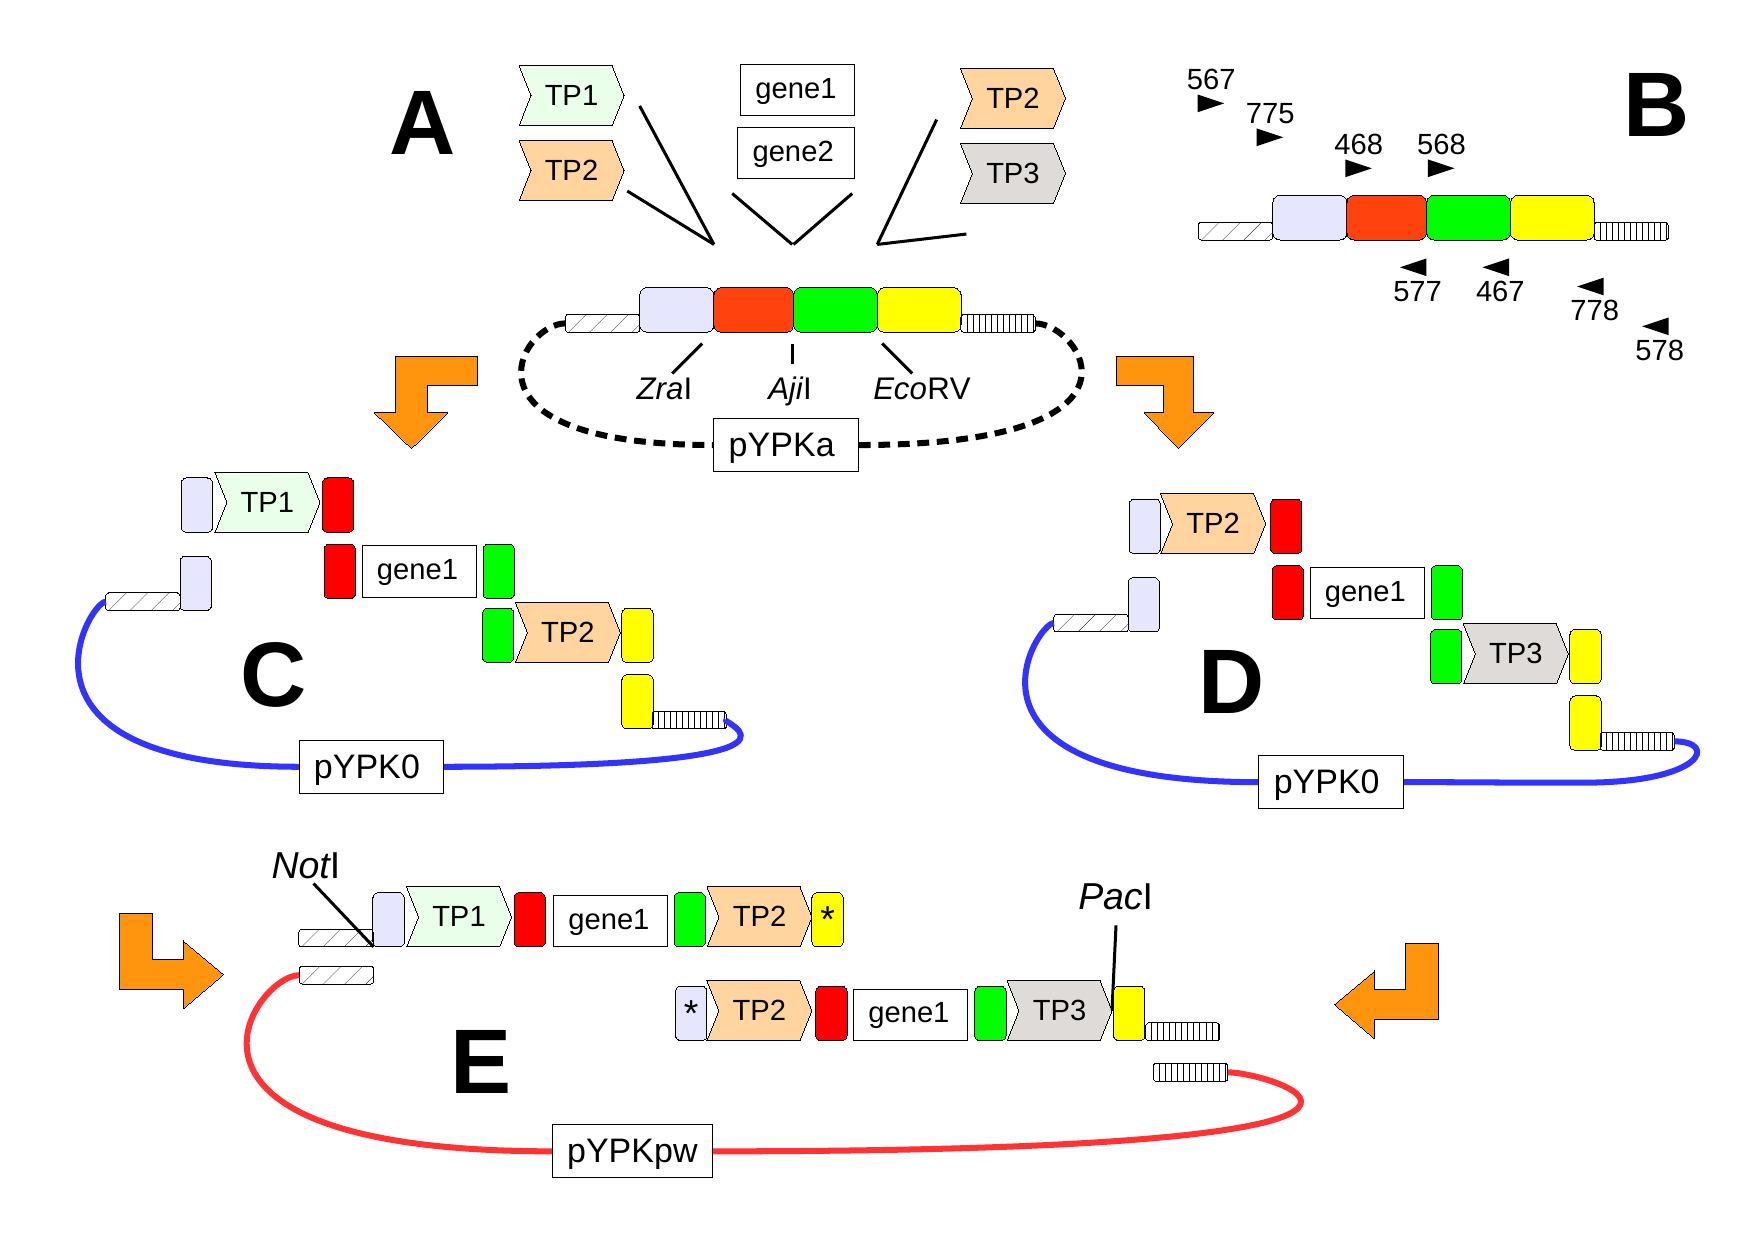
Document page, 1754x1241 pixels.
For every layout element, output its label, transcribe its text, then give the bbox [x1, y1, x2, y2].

text_box gene1 [553, 895, 668, 947]
text_box TP1 [406, 886, 512, 947]
text_box 577 [1378, 267, 1461, 315]
text_box TP1 [519, 65, 625, 126]
text_box 467 [1461, 267, 1552, 315]
text_box [514, 892, 546, 947]
text_box [299, 966, 374, 985]
text_box TP2 [706, 980, 812, 1041]
text_box TP2 [1160, 493, 1266, 554]
text_box [298, 929, 370, 947]
text_box 775 [1231, 89, 1310, 138]
text_box [181, 477, 213, 533]
text_box [324, 544, 356, 599]
text_box gene1 [1310, 567, 1425, 619]
text_box TP2 [707, 886, 811, 947]
text_box C [225, 615, 329, 734]
text_box 468 [1319, 120, 1399, 169]
text_box [1272, 565, 1304, 620]
text_box [1113, 986, 1220, 1041]
text_box [1569, 695, 1675, 751]
text_box 568 [1402, 120, 1481, 169]
text_box [105, 556, 212, 611]
text_box [322, 477, 354, 533]
text_box D [1183, 623, 1287, 741]
text_box TP3 [1007, 980, 1113, 1041]
text_box TP2 [515, 602, 621, 663]
text_box [374, 356, 478, 449]
text_box [565, 287, 1036, 333]
text_box [621, 674, 727, 729]
text_box 578 [1620, 326, 1711, 374]
text_box pYPKa [713, 418, 859, 472]
text_box NotI [256, 837, 362, 894]
text_box [1153, 1063, 1228, 1082]
text_box TP1 [214, 472, 320, 533]
text_box * [811, 892, 844, 947]
text_box [1129, 499, 1161, 554]
text_box [1431, 565, 1463, 620]
text_box pYPK0 [299, 740, 444, 794]
text_box EcoRV [858, 364, 997, 428]
text_box [1430, 629, 1462, 684]
text_box [482, 608, 514, 663]
text_box [815, 986, 848, 1041]
text_box pYPK0 [1258, 755, 1404, 809]
text_box TP3 [960, 143, 1066, 204]
text_box [483, 544, 515, 599]
text_box gene2 [737, 127, 855, 179]
text_box [119, 913, 224, 1009]
text_box TP2 [960, 68, 1066, 129]
text_box A [374, 64, 583, 182]
text_box PacI [1063, 868, 1169, 926]
text_box [1569, 629, 1602, 684]
text_box gene1 [853, 989, 968, 1041]
text_box [360, 892, 405, 947]
text_box 567 [1172, 55, 1251, 104]
text_box * [675, 986, 707, 1041]
text_box pYPKpw [552, 1124, 713, 1178]
text_box [1116, 356, 1214, 449]
text_box TP2 [519, 140, 625, 201]
text_box E [435, 1003, 644, 1122]
text_box AjiI [753, 364, 836, 415]
text_box [674, 892, 706, 947]
text_box [621, 608, 654, 663]
text_box TP3 [1463, 623, 1569, 684]
text_box gene1 [740, 64, 855, 116]
text_box [1334, 943, 1439, 1039]
text_box [1270, 499, 1302, 554]
text_box [1053, 577, 1160, 632]
text_box [1198, 195, 1669, 241]
text_box gene1 [362, 545, 477, 598]
text_box B [1608, 45, 1754, 164]
text_box [974, 986, 1007, 1041]
text_box ZraI [621, 364, 724, 415]
text_box 778 [1555, 286, 1646, 335]
